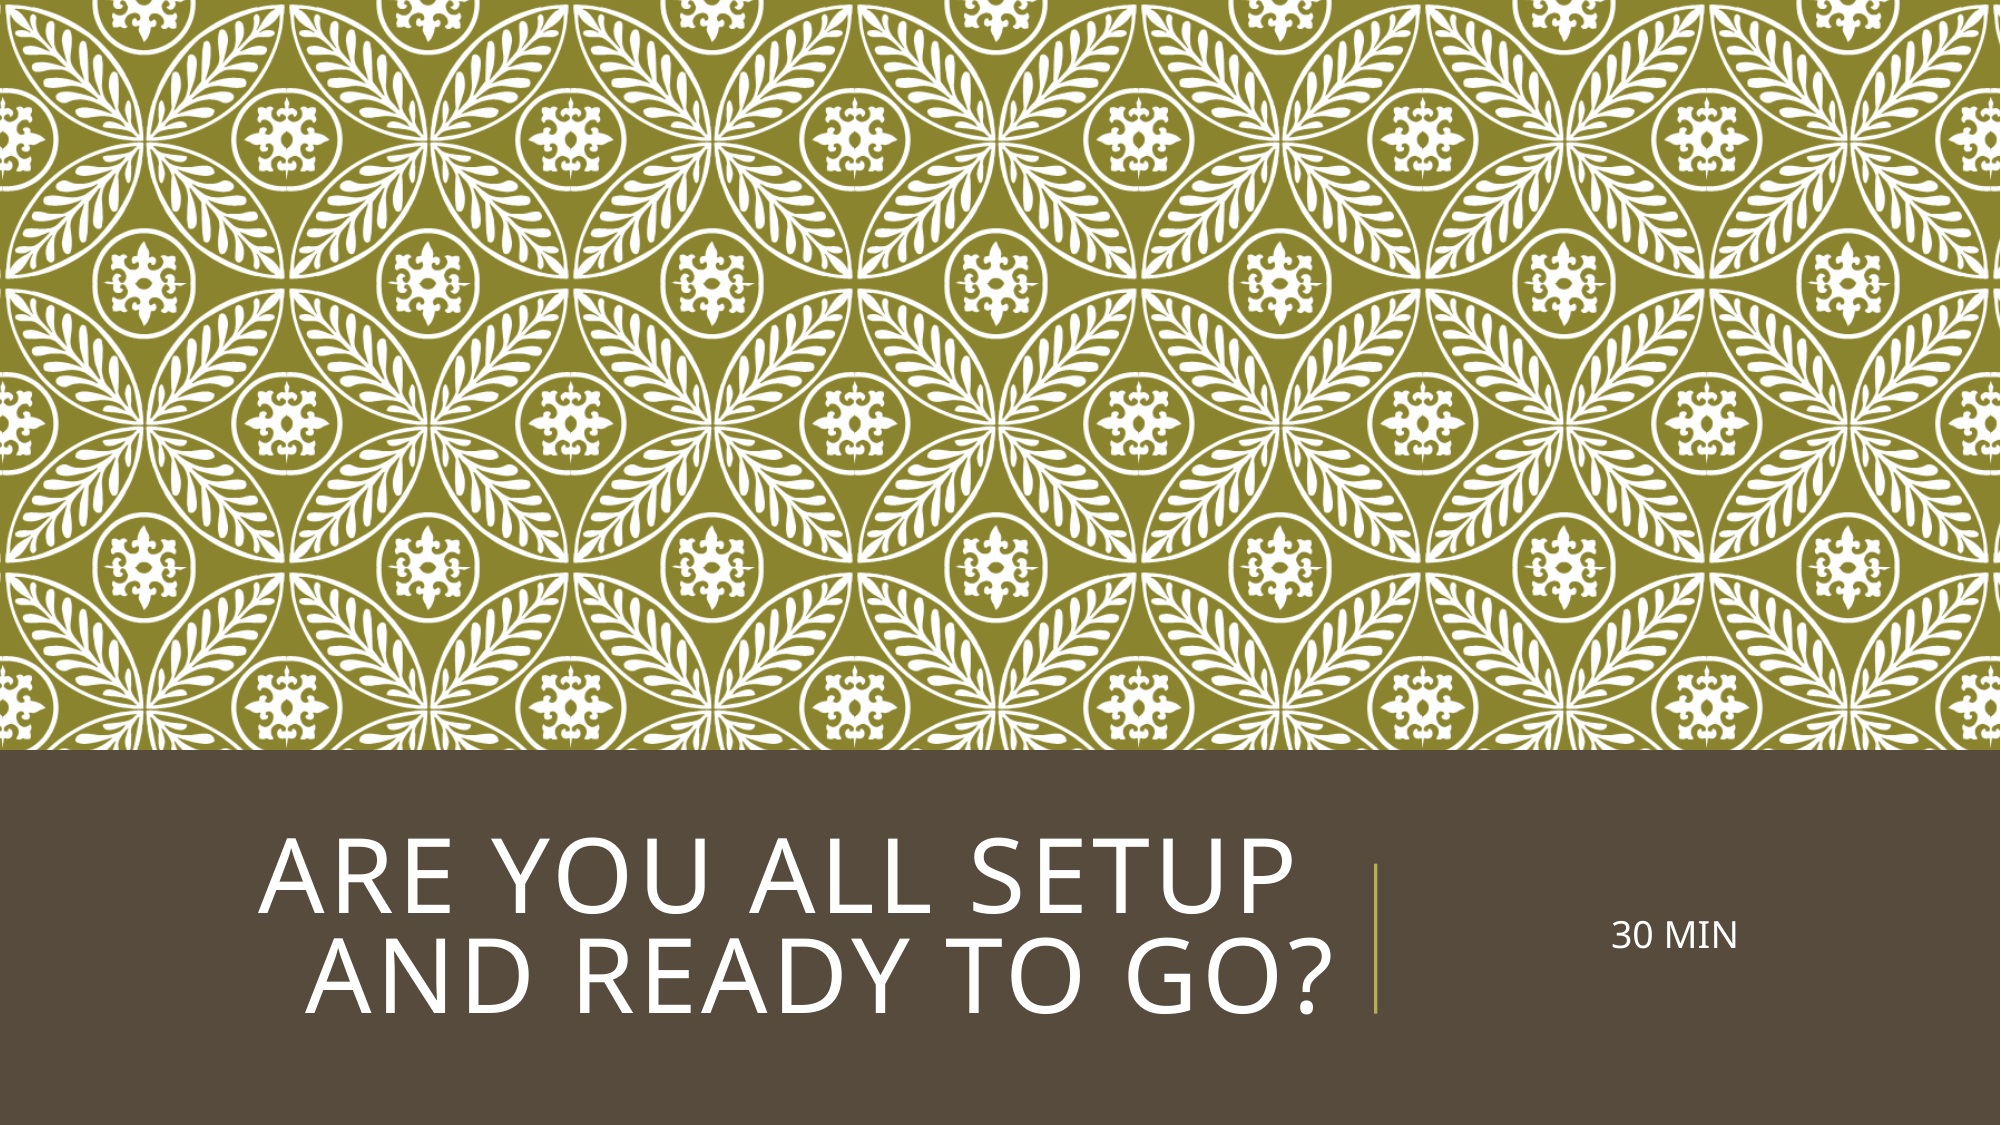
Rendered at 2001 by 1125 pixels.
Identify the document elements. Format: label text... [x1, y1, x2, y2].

title ARE YOU ALL SETUP AND READY TO GO? [75, 813, 1350, 1054]
list 30 MIN [1412, 813, 1938, 1054]
picture [0, 0, 2000, 750]
